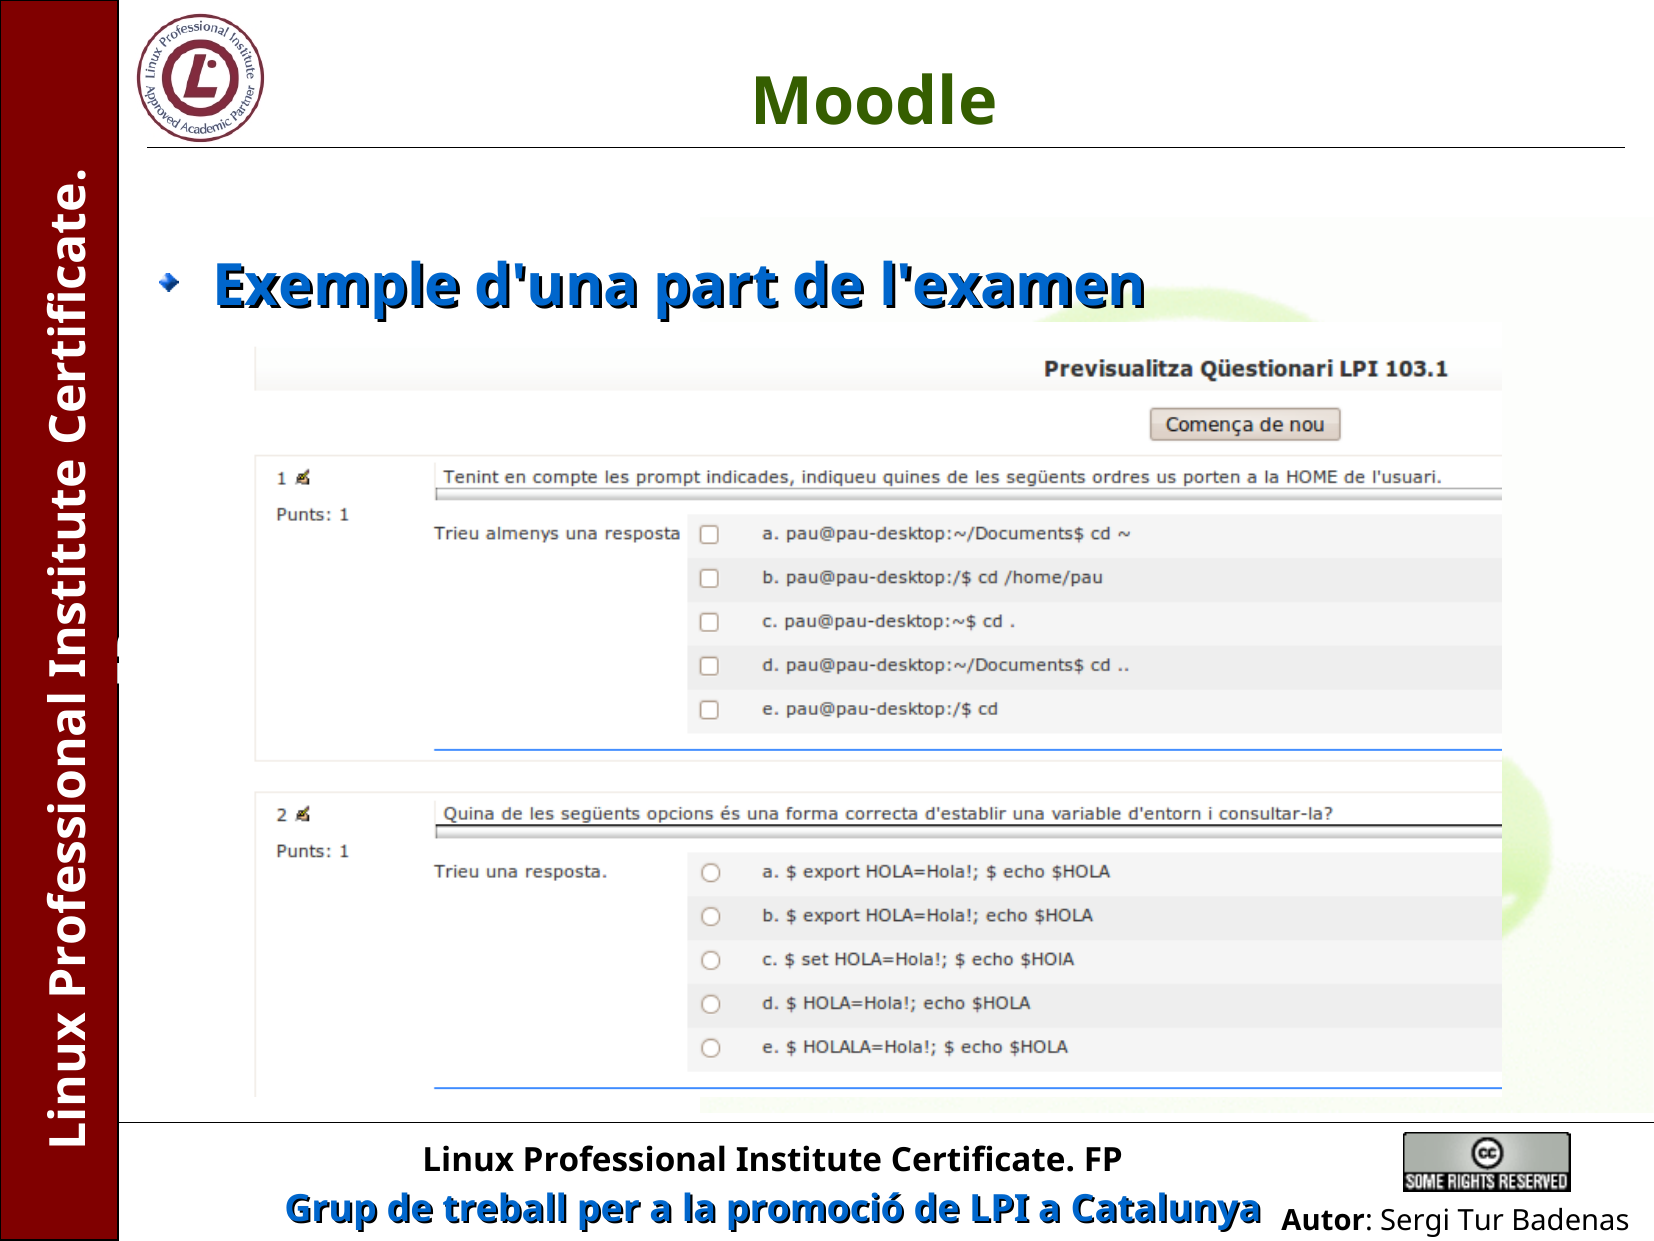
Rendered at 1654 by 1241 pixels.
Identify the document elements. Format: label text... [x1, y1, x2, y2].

picture [135, 12, 265, 55]
picture [1403, 1132, 1571, 1192]
title Moodle [129, 55, 1619, 142]
list Exemple d'una part de l'examen [141, 242, 1630, 1078]
picture [250, 217, 1654, 1113]
